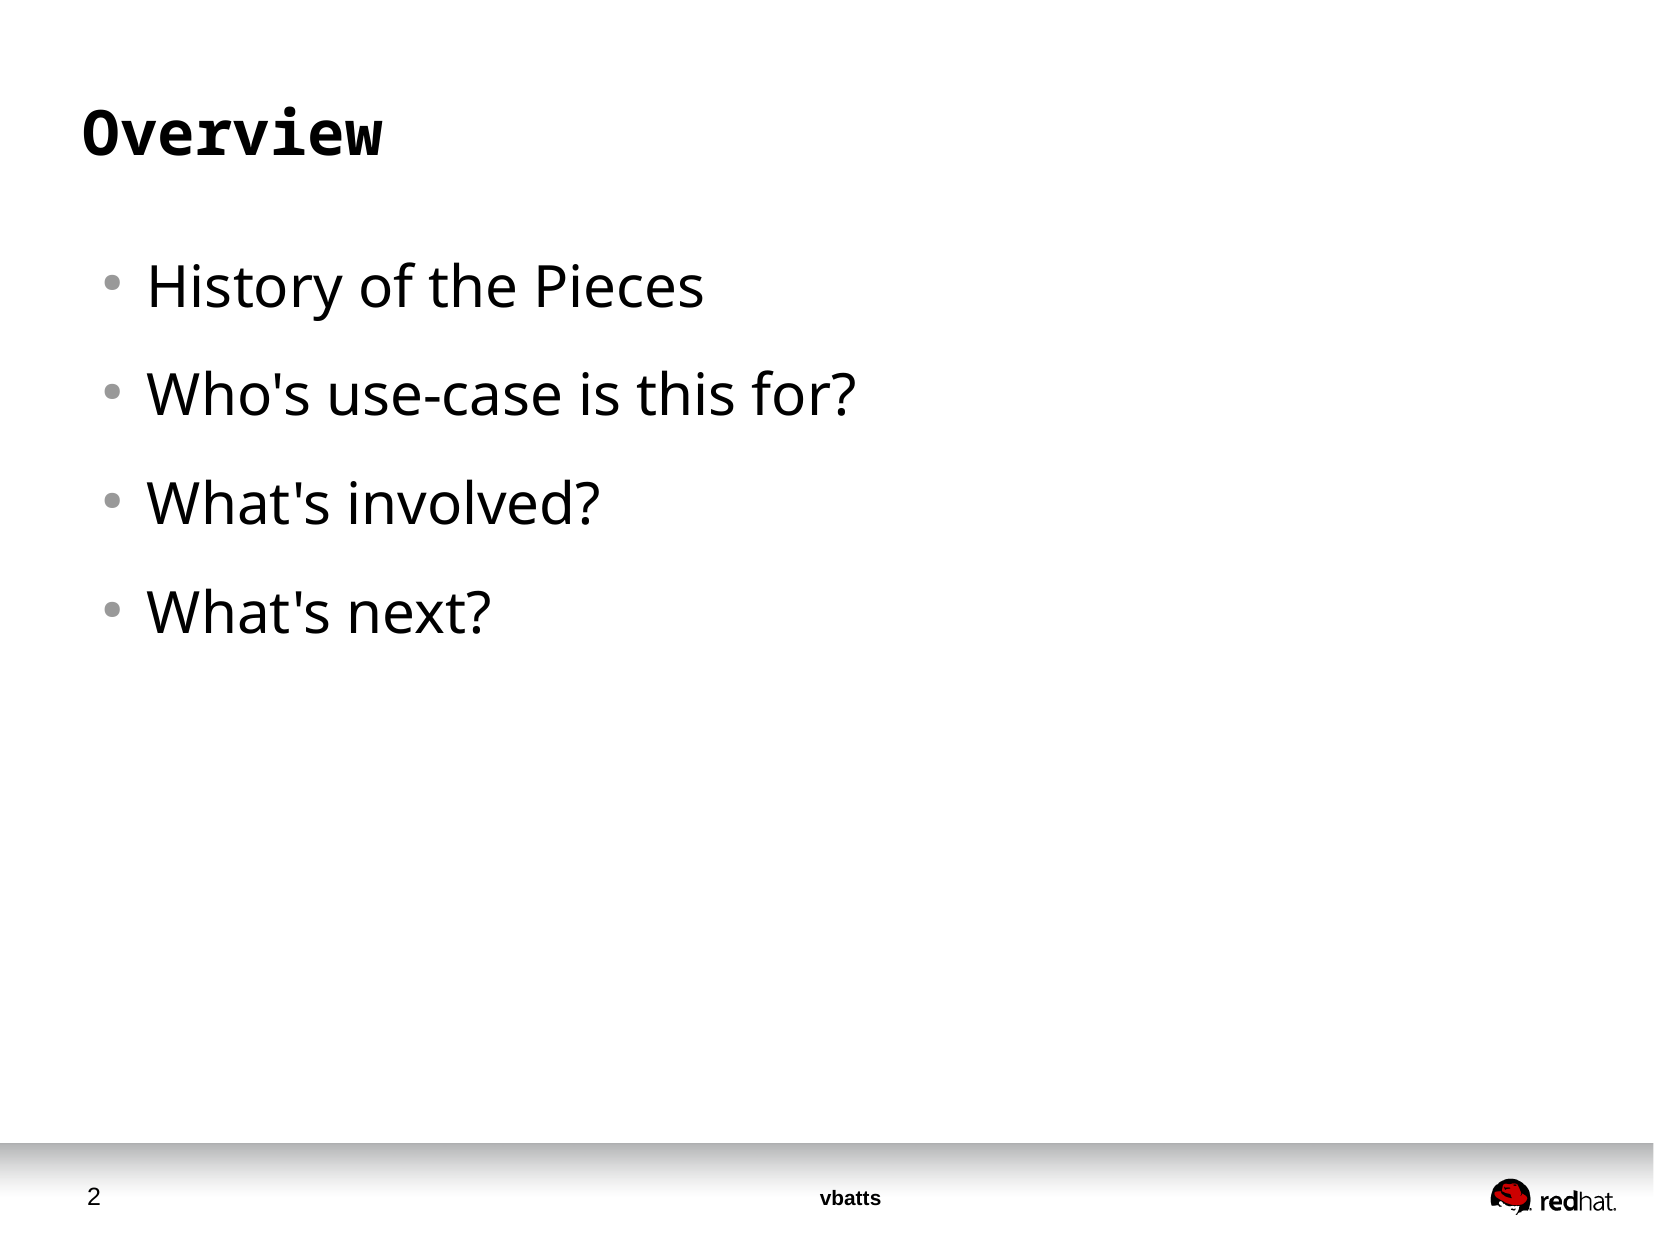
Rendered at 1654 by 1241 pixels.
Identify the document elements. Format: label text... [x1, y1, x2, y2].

title Overview [82, 37, 1571, 226]
list History of the Pieces Who's use-case is this for? What's involved? What's next? [86, 244, 1576, 950]
picture [0, 1143, 1654, 1241]
